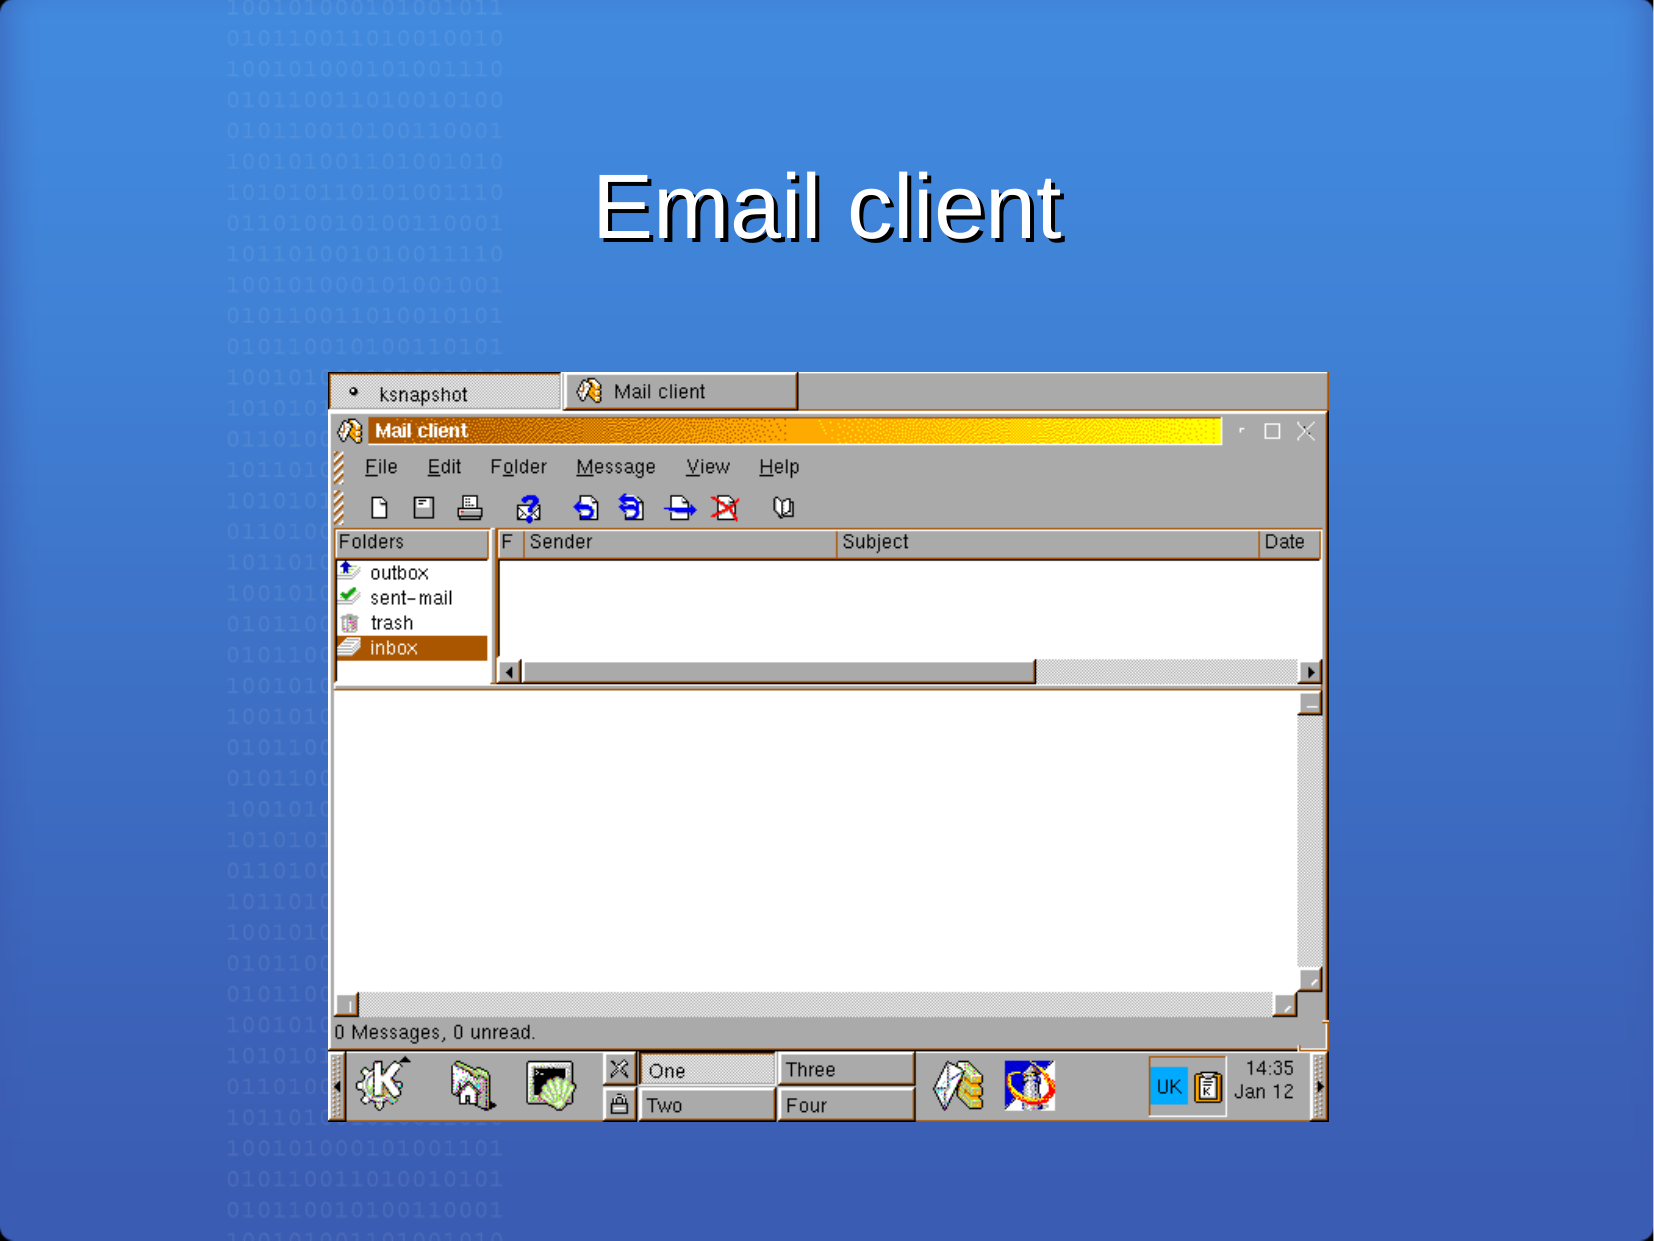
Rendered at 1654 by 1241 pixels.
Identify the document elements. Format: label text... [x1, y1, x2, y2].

chart [121, 344, 1534, 1127]
title Email client [121, 110, 1534, 303]
picture [0, 0, 1654, 1241]
